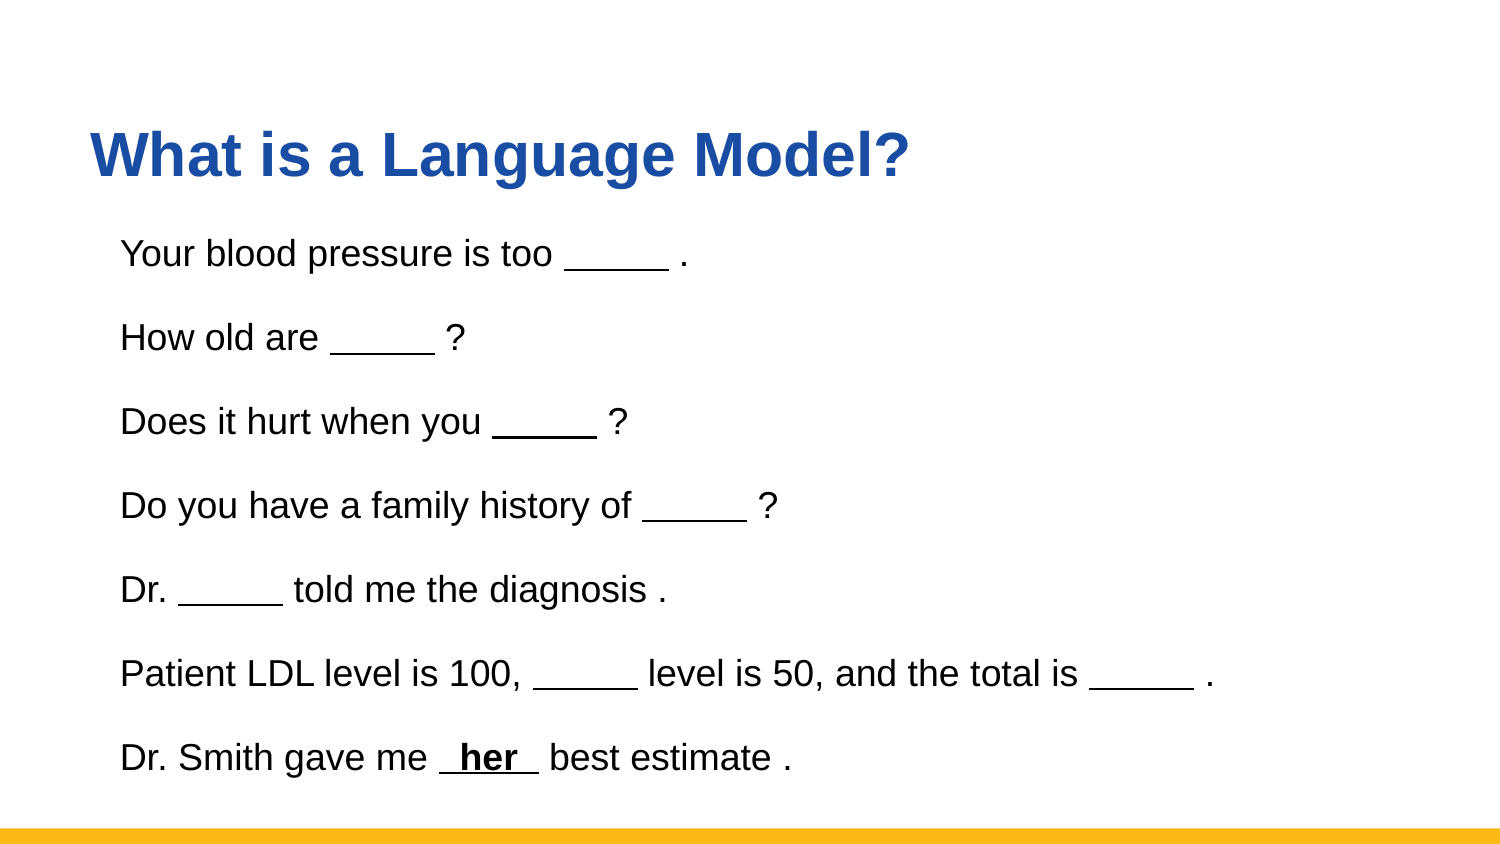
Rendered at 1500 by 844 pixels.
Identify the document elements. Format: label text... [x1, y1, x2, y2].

text_box Your blood pressure is too . How old are ? Does it hurt when you ? Do you have a family history of ? Dr. told me the diagnosis . Patient LDL level is 100, level is 50, and the total is . Dr. Smith gave me her best estimate . [105, 225, 1291, 786]
title What is a Language Model? [75, 0, 1425, 197]
